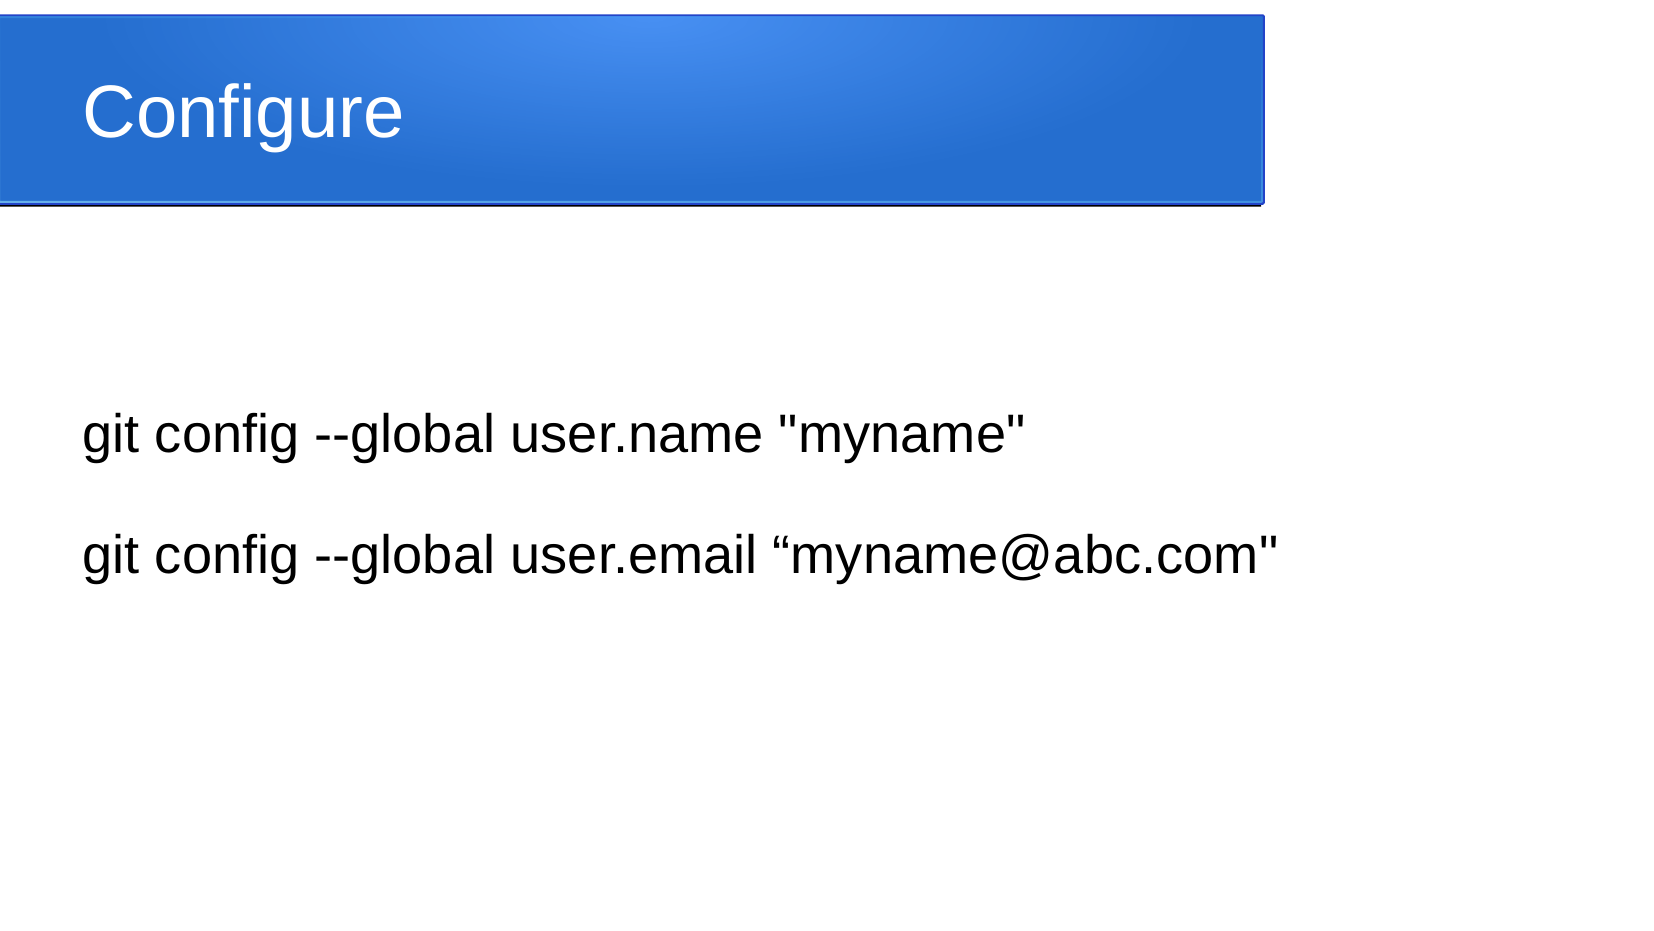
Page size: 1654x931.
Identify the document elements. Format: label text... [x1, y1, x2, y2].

subtitle git config --global user.name "myname" git config --global user.email “myname@abc.com" [82, 224, 1571, 764]
title Configure [82, 35, 1235, 189]
